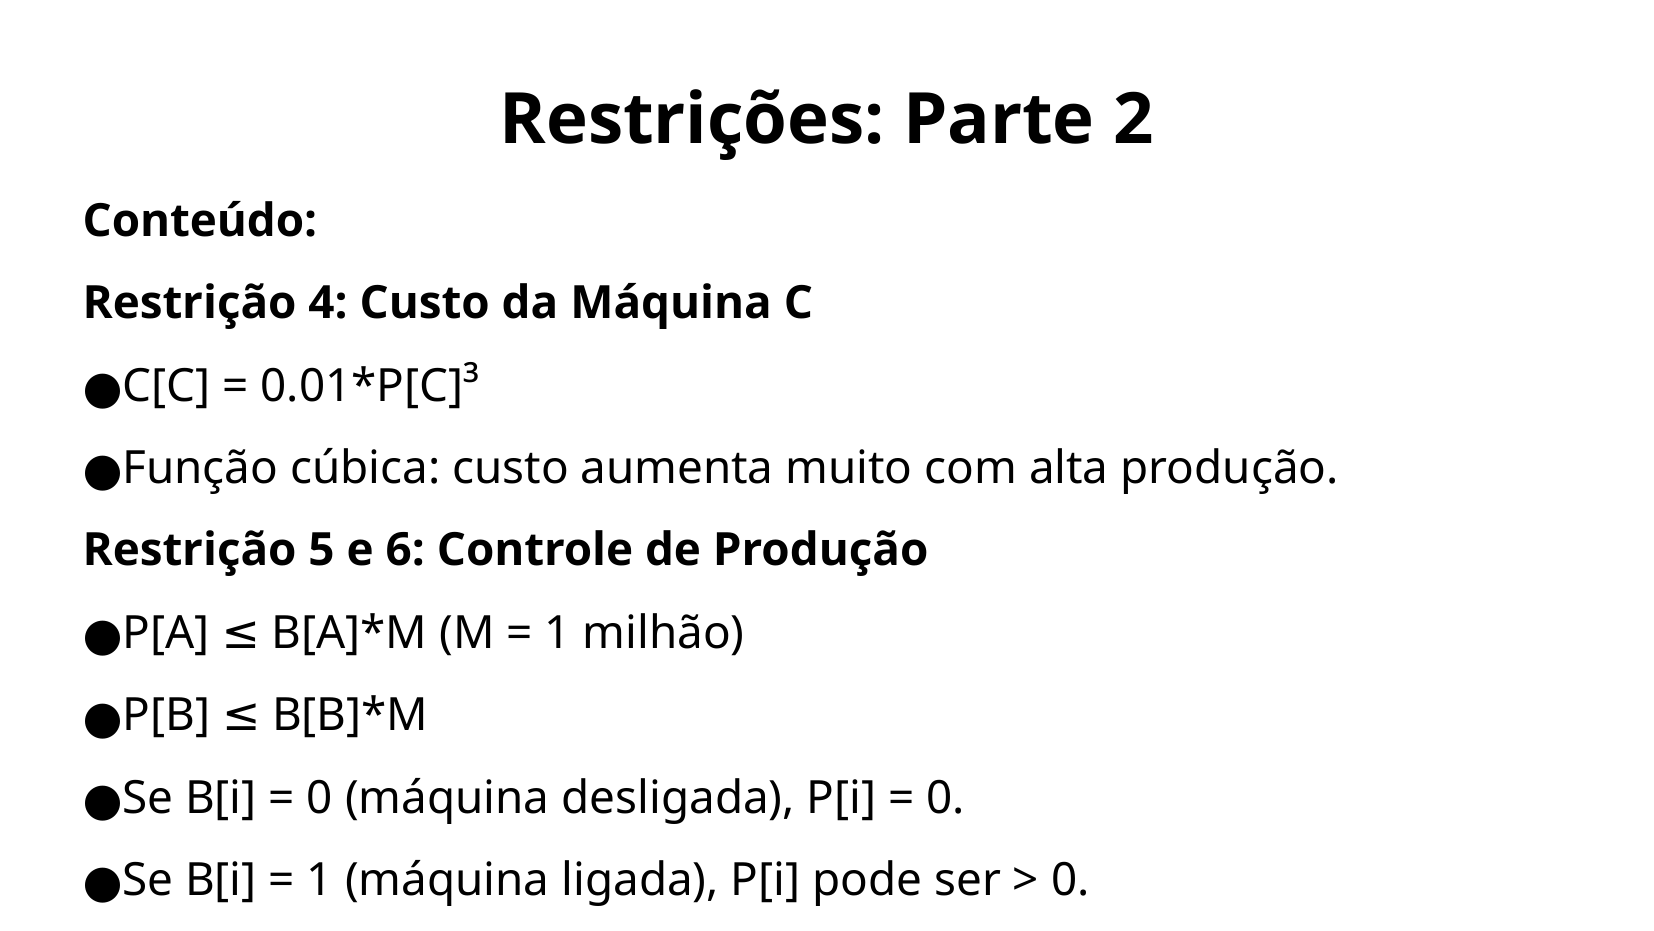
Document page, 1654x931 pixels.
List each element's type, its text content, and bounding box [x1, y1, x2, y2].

text_box Restrições: Parte 2 [82, 37, 1571, 162]
text_box Conteúdo: Restrição 4: Custo da Máquina C C[C] = 0.01*P[C]³ Função cúbica: custo aumenta muito com alta produção. Restrição 5 e 6: Controle de Produção P[A] ≤ B[A]*M (M = 1 milhão) P[B] ≤ B[B]*M Se B[i] = 0 (máquina desligada), P[i] = 0. Se B[i] = 1 (máquina ligada), P[i] pode ser > 0. [82, 162, 1571, 899]
